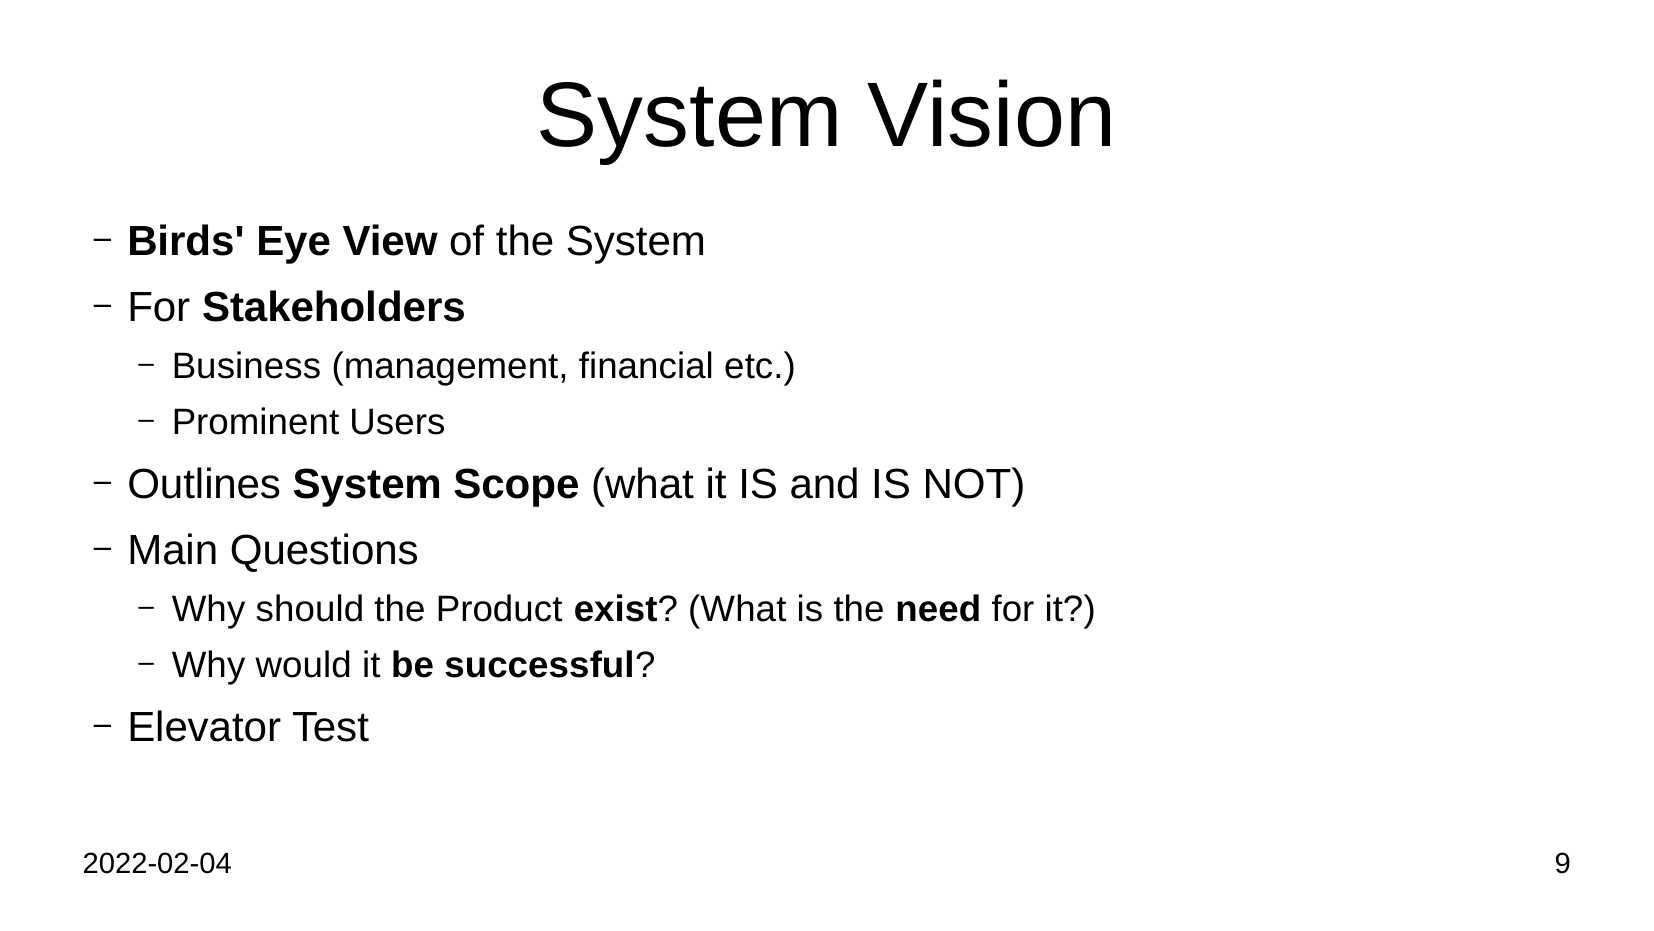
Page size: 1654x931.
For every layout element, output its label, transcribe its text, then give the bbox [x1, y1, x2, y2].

list Birds' Eye View of the System For Stakeholders Business (management, financial etc.) Prominent Users Outlines System Scope (what it IS and IS NOT) Main Questions Why should the Product exist? (What is the need for it?) Why would it be successful? Elevator Test [82, 217, 1571, 758]
title System Vision [82, 37, 1571, 193]
